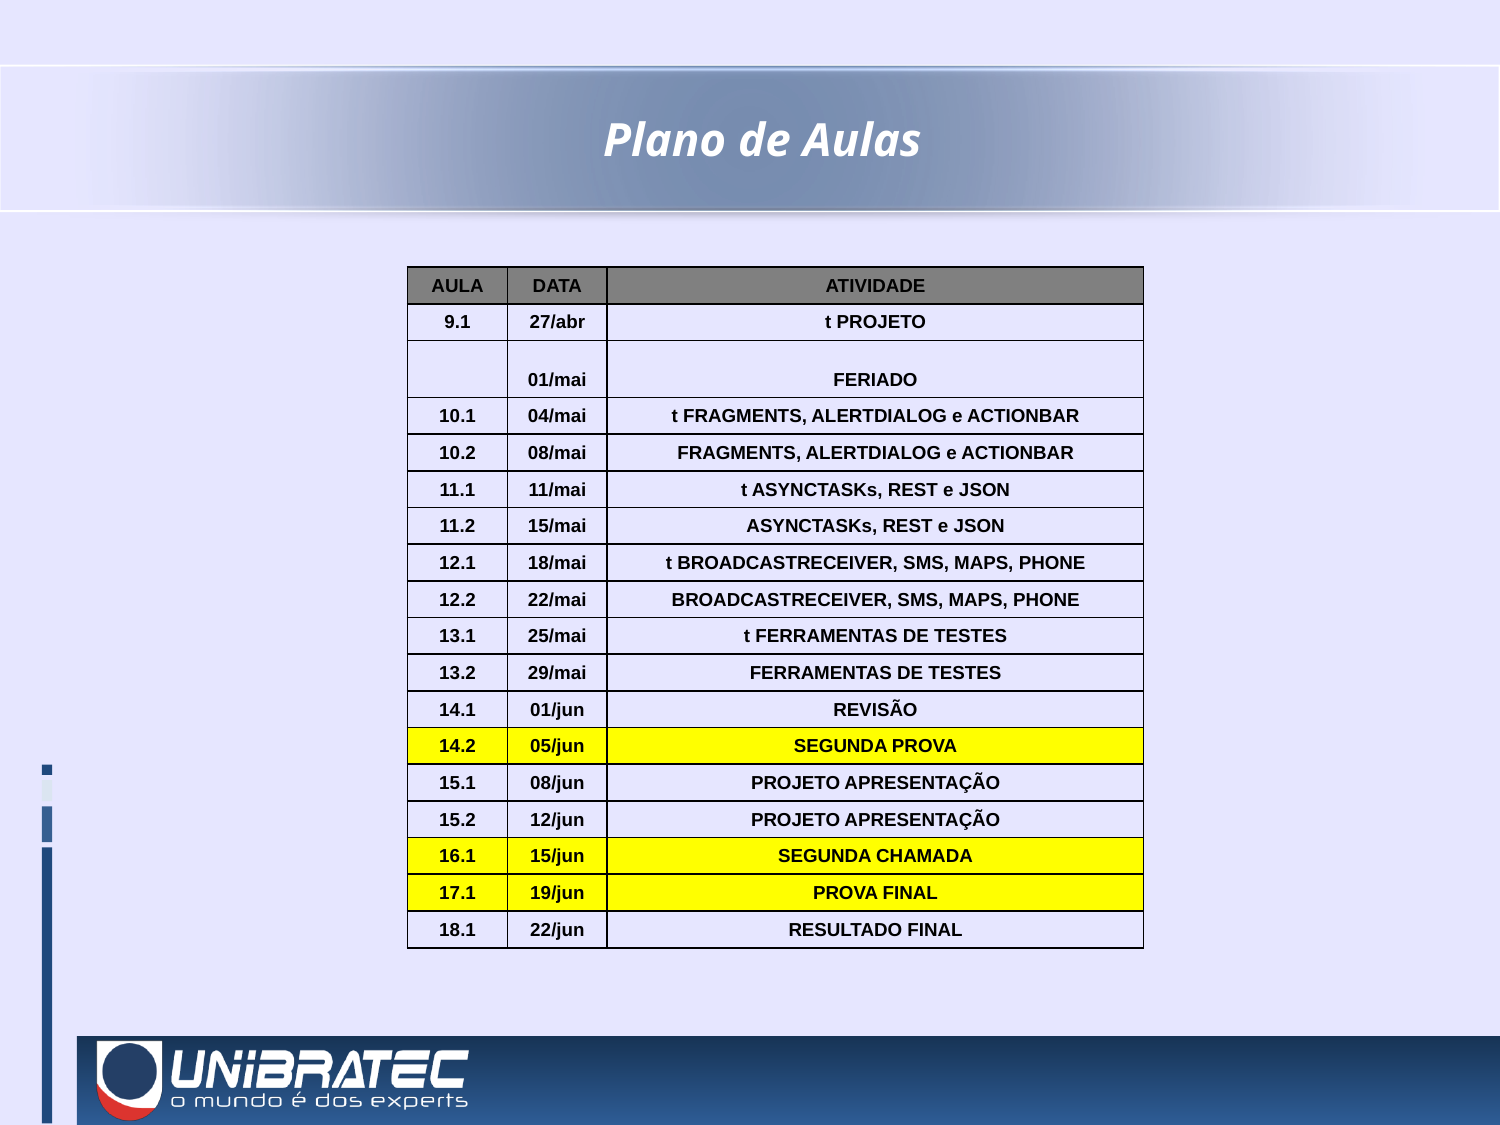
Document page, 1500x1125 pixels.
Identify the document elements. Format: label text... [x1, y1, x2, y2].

table_cell FERRAMENTAS DE TESTES [608, 655, 1143, 690]
table_cell PROJETO APRESENTAÇÃO [608, 802, 1143, 837]
table_cell 19/jun [508, 875, 606, 910]
table_cell SEGUNDA CHAMADA [608, 838, 1143, 873]
table_cell 13.1 [408, 618, 507, 653]
table_cell 13.2 [408, 655, 507, 690]
table_cell 16.1 [408, 838, 507, 873]
table_cell 12.2 [408, 582, 507, 617]
table_cell 14.2 [408, 728, 507, 763]
table_cell t FERRAMENTAS DE TESTES [608, 618, 1143, 653]
table_cell PROVA FINAL [608, 875, 1143, 910]
table_cell REVISÃO [608, 692, 1143, 727]
table_cell 22/jun [508, 912, 606, 947]
table_cell 01/jun [508, 692, 606, 727]
table_cell 18.1 [408, 912, 507, 947]
table_cell t PROJETO [608, 305, 1143, 340]
table_cell FRAGMENTS, ALERTDIALOG e ACTIONBAR [608, 435, 1143, 470]
text_box Plano de Aulas [194, 102, 1331, 173]
table_cell SEGUNDA PROVA [608, 728, 1143, 763]
table_cell 11.1 [408, 472, 507, 507]
table_cell 25/mai [508, 618, 606, 653]
picture [96, 1040, 469, 1121]
table_cell 22/mai [508, 582, 606, 617]
table_header ATIVIDADE [608, 268, 1143, 303]
table_cell FERIADO [608, 341, 1143, 397]
table_cell 05/jun [508, 728, 606, 763]
table_cell 11.2 [408, 508, 507, 543]
table_cell 08/jun [508, 765, 606, 800]
table_cell 15/mai [508, 508, 606, 543]
table_cell t BROADCASTRECEIVER, SMS, MAPS, PHONE [608, 545, 1143, 580]
table_cell 9.1 [408, 305, 507, 340]
table_cell 18/mai [508, 545, 606, 580]
table_cell 08/mai [508, 435, 606, 470]
table_cell PROJETO APRESENTAÇÃO [608, 765, 1143, 800]
table_cell 01/mai [508, 341, 606, 397]
table_cell 12.1 [408, 545, 507, 580]
table_cell 04/mai [508, 398, 606, 433]
table_header AULA [408, 268, 507, 303]
table_cell 12/jun [508, 802, 606, 837]
table_cell 10.1 [408, 398, 507, 433]
table_header DATA [508, 268, 606, 303]
table_cell 29/mai [508, 655, 606, 690]
table_cell 14.1 [408, 692, 507, 727]
table_cell t FRAGMENTS, ALERTDIALOG e ACTIONBAR [608, 398, 1143, 433]
table_cell RESULTADO FINAL [608, 912, 1143, 947]
picture [0, 58, 1500, 227]
table_cell 27/abr [508, 305, 606, 340]
table_cell [408, 341, 507, 397]
table_cell 15/jun [508, 838, 606, 873]
table_cell t ASYNCTASKs, REST e JSON [608, 472, 1143, 507]
table_cell 11/mai [508, 472, 606, 507]
table_cell ASYNCTASKs, REST e JSON [608, 508, 1143, 543]
table_cell 10.2 [408, 435, 507, 470]
table_cell 17.1 [408, 875, 507, 910]
table_cell 15.2 [408, 802, 507, 837]
table_cell 15.1 [408, 765, 507, 800]
table_cell BROADCASTRECEIVER, SMS, MAPS, PHONE [608, 582, 1143, 617]
